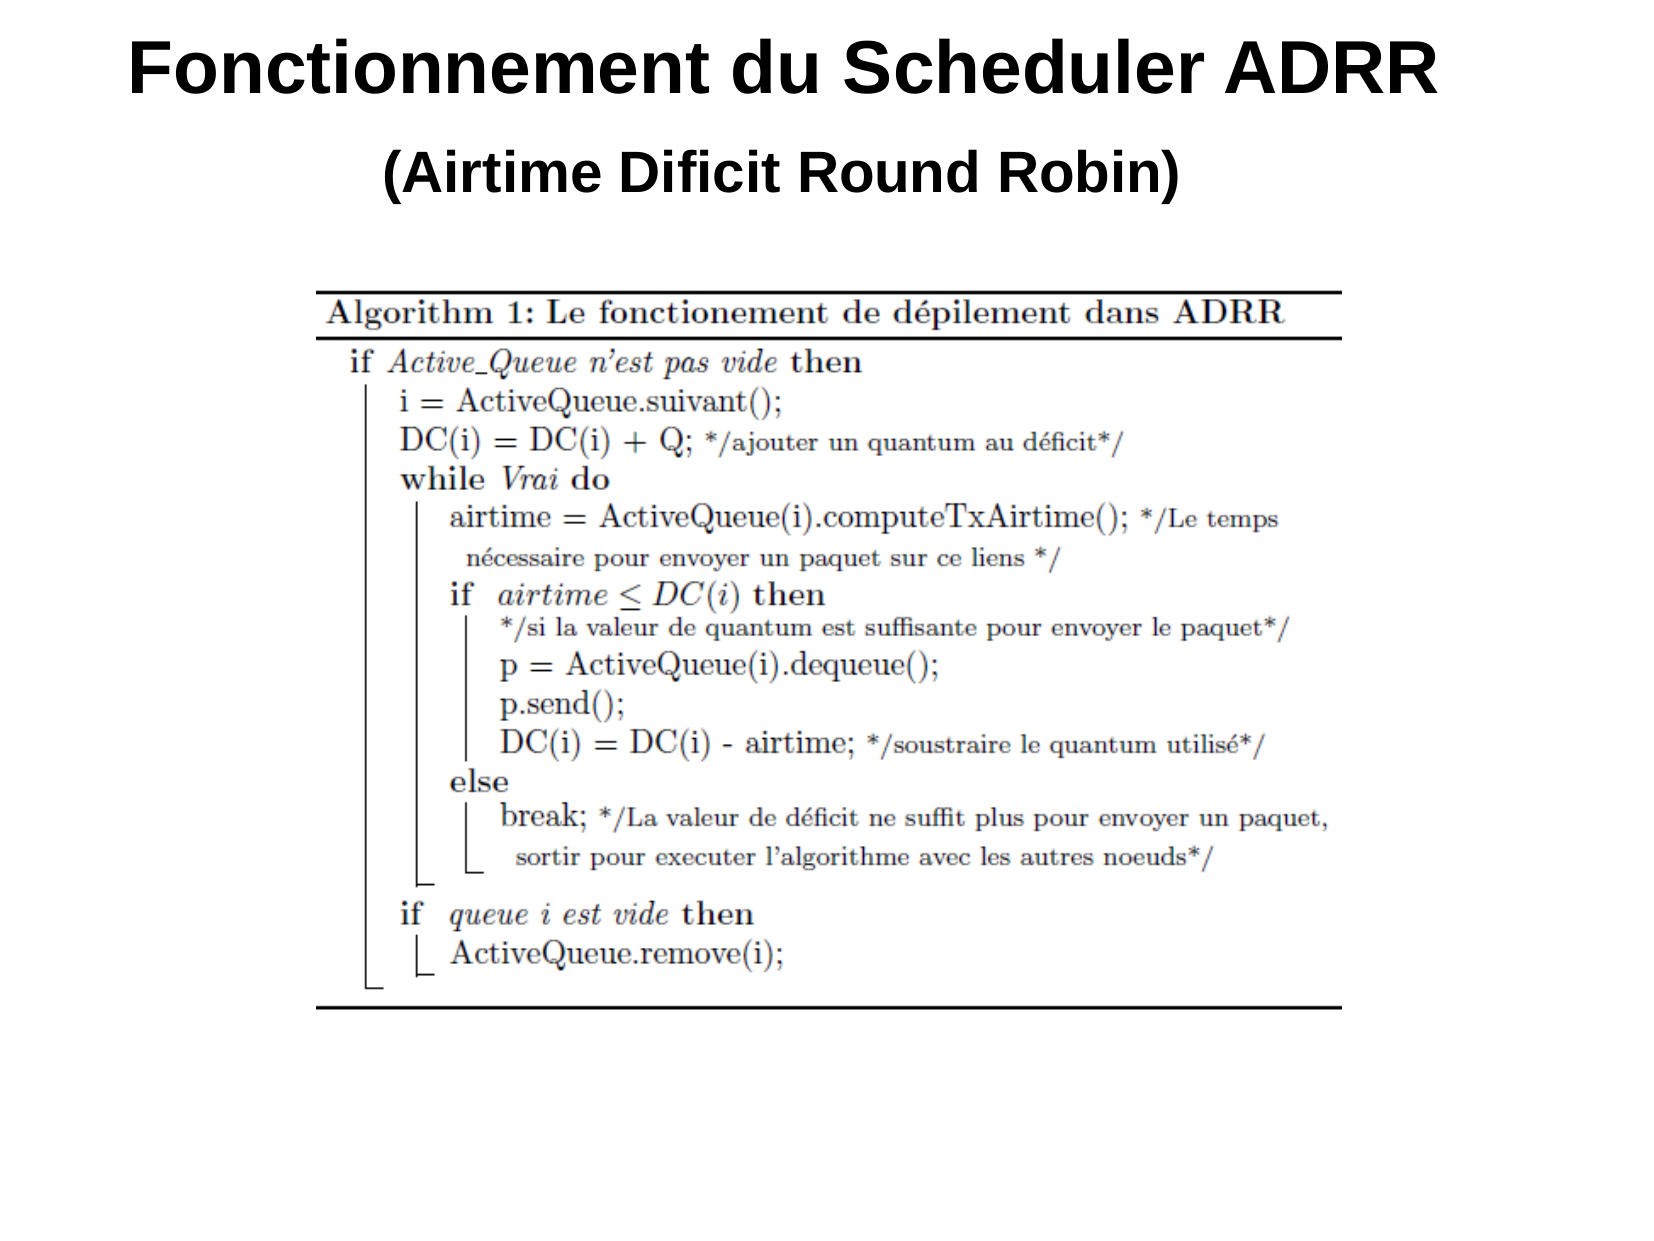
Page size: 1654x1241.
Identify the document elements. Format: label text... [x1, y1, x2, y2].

title Fonctionnement du Scheduler ADRR (Airtime Dificit Round Robin) [60, 15, 1531, 223]
picture [316, 281, 1342, 1021]
